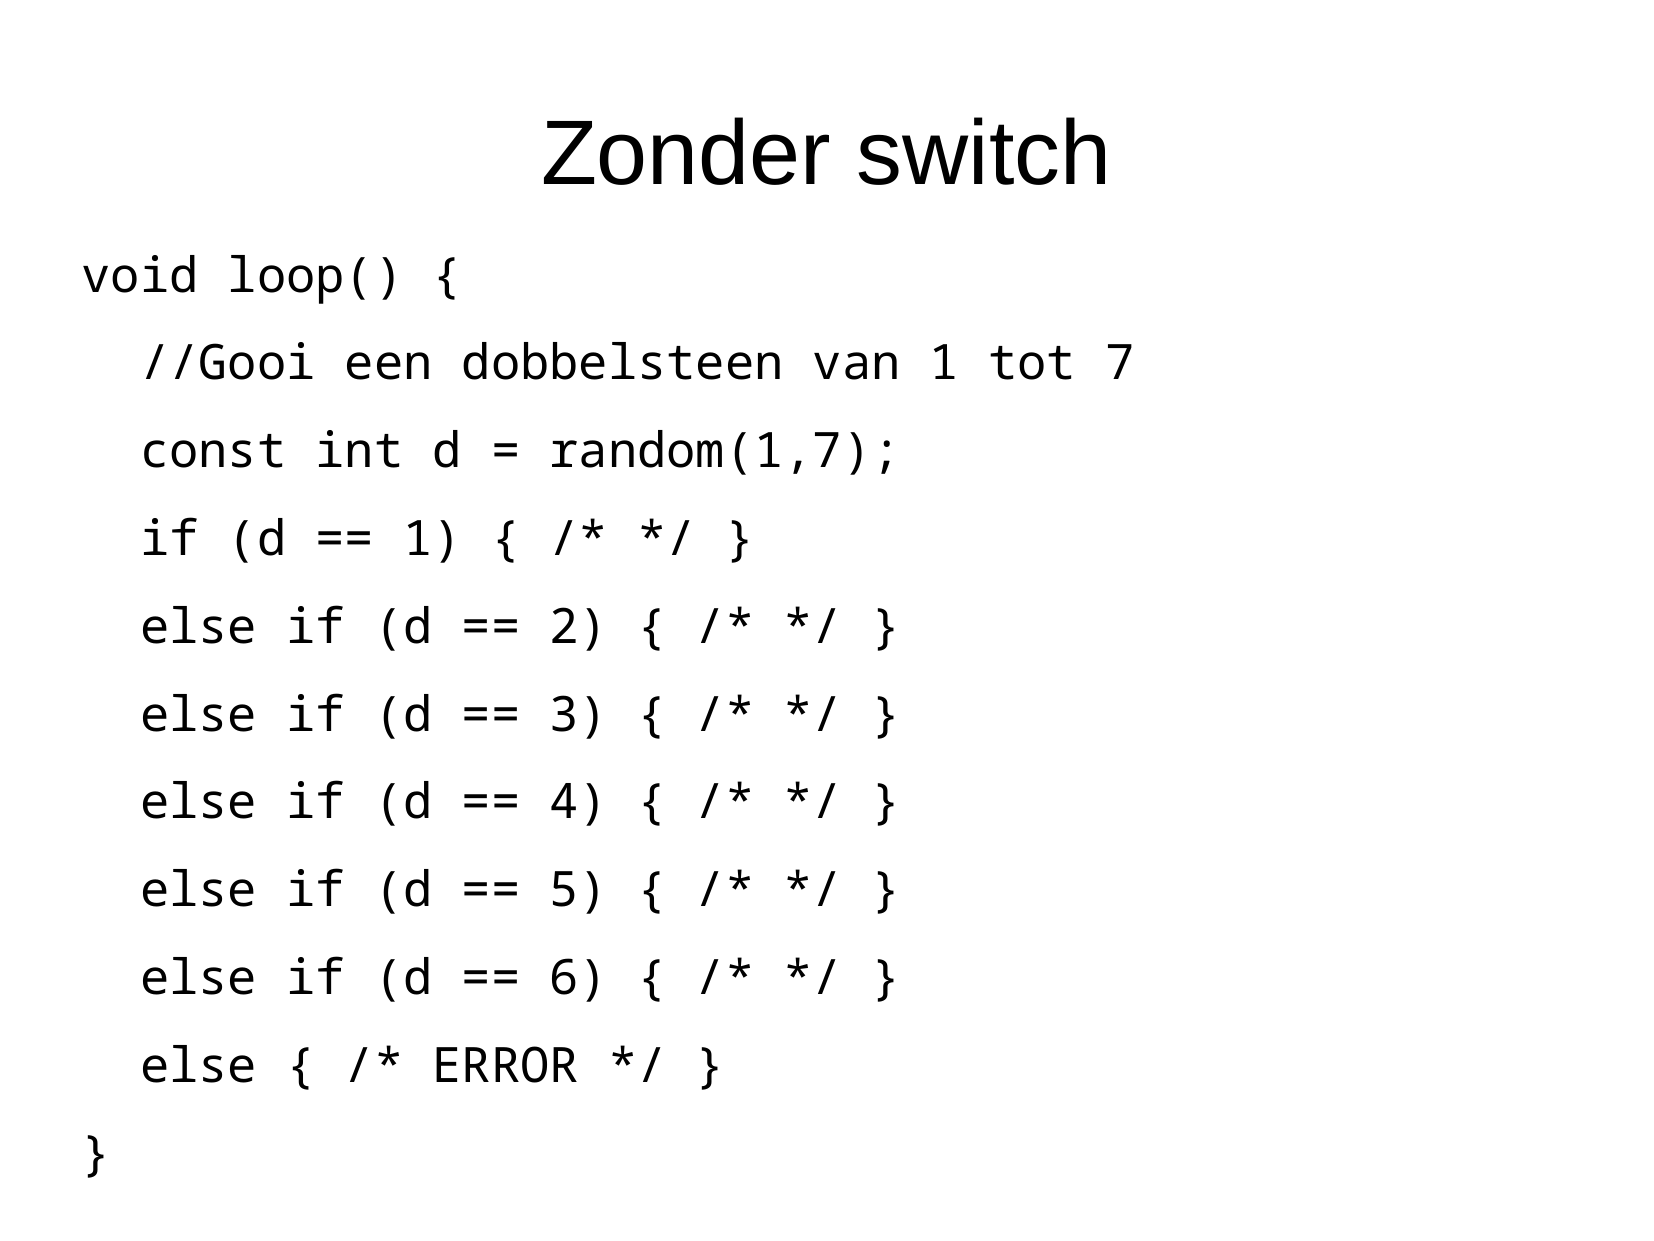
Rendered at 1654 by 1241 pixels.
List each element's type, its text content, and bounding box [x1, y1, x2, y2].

title Zonder switch [82, 49, 1571, 240]
list void loop() { //Gooi een dobbelsteen van 1 tot 7 const int d = random(1,7); if (d == 1) { /* */ } else if (d == 2) { /* */ } else if (d == 3) { /* */ } else if (d == 4) { /* */ } else if (d == 5) { /* */ } else if (d == 6) { /* */ } else { /* ERROR */ } } [30, 240, 1636, 1186]
